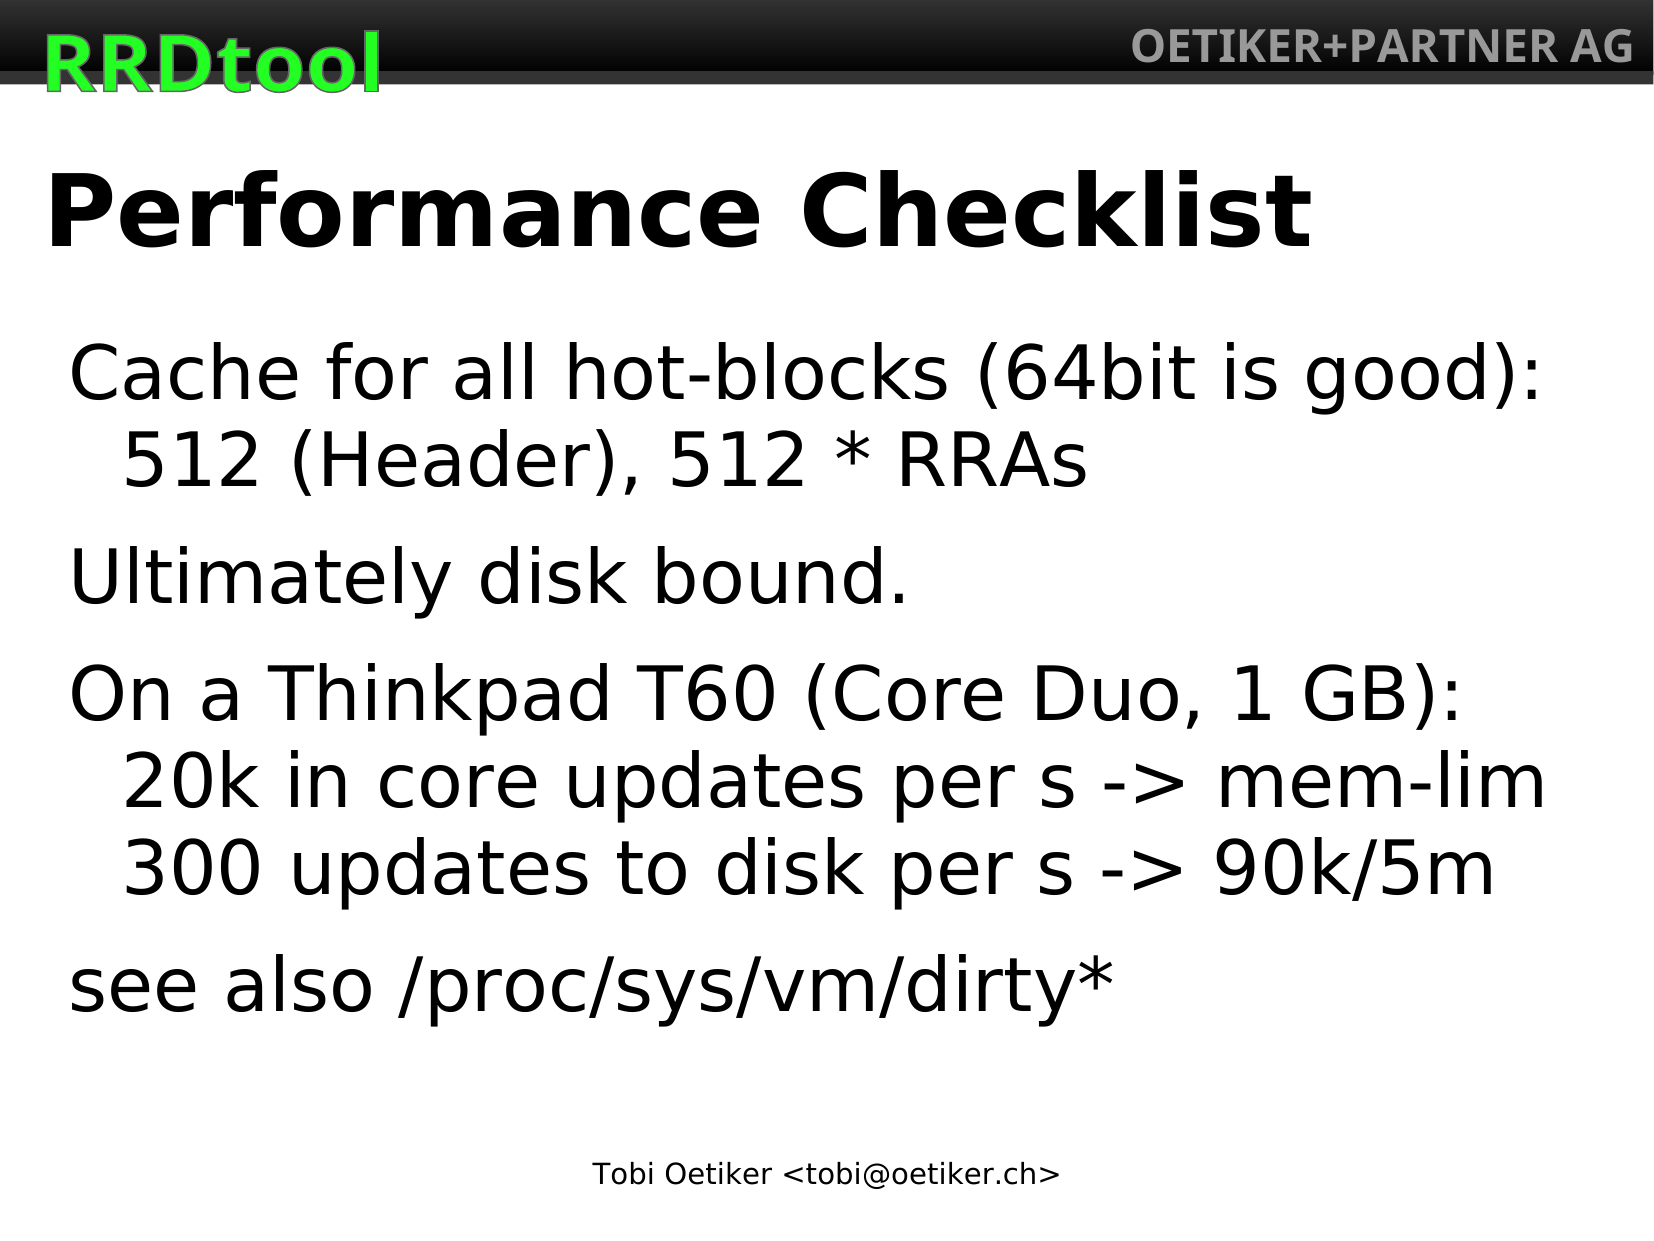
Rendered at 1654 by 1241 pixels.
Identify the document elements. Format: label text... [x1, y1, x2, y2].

title Performance Checklist [43, 144, 1582, 280]
list Cache for all hot-blocks (64bit is good): 512 (Header), 512 * RRAs Ultimately disk bound. On a Thinkpad T60 (Core Duo, 1 GB): 20k in core updates per s -> mem-lim 300 updates to disk per s -> 90k/5m see also /proc/sys/vm/dirty* [50, 329, 1571, 1084]
